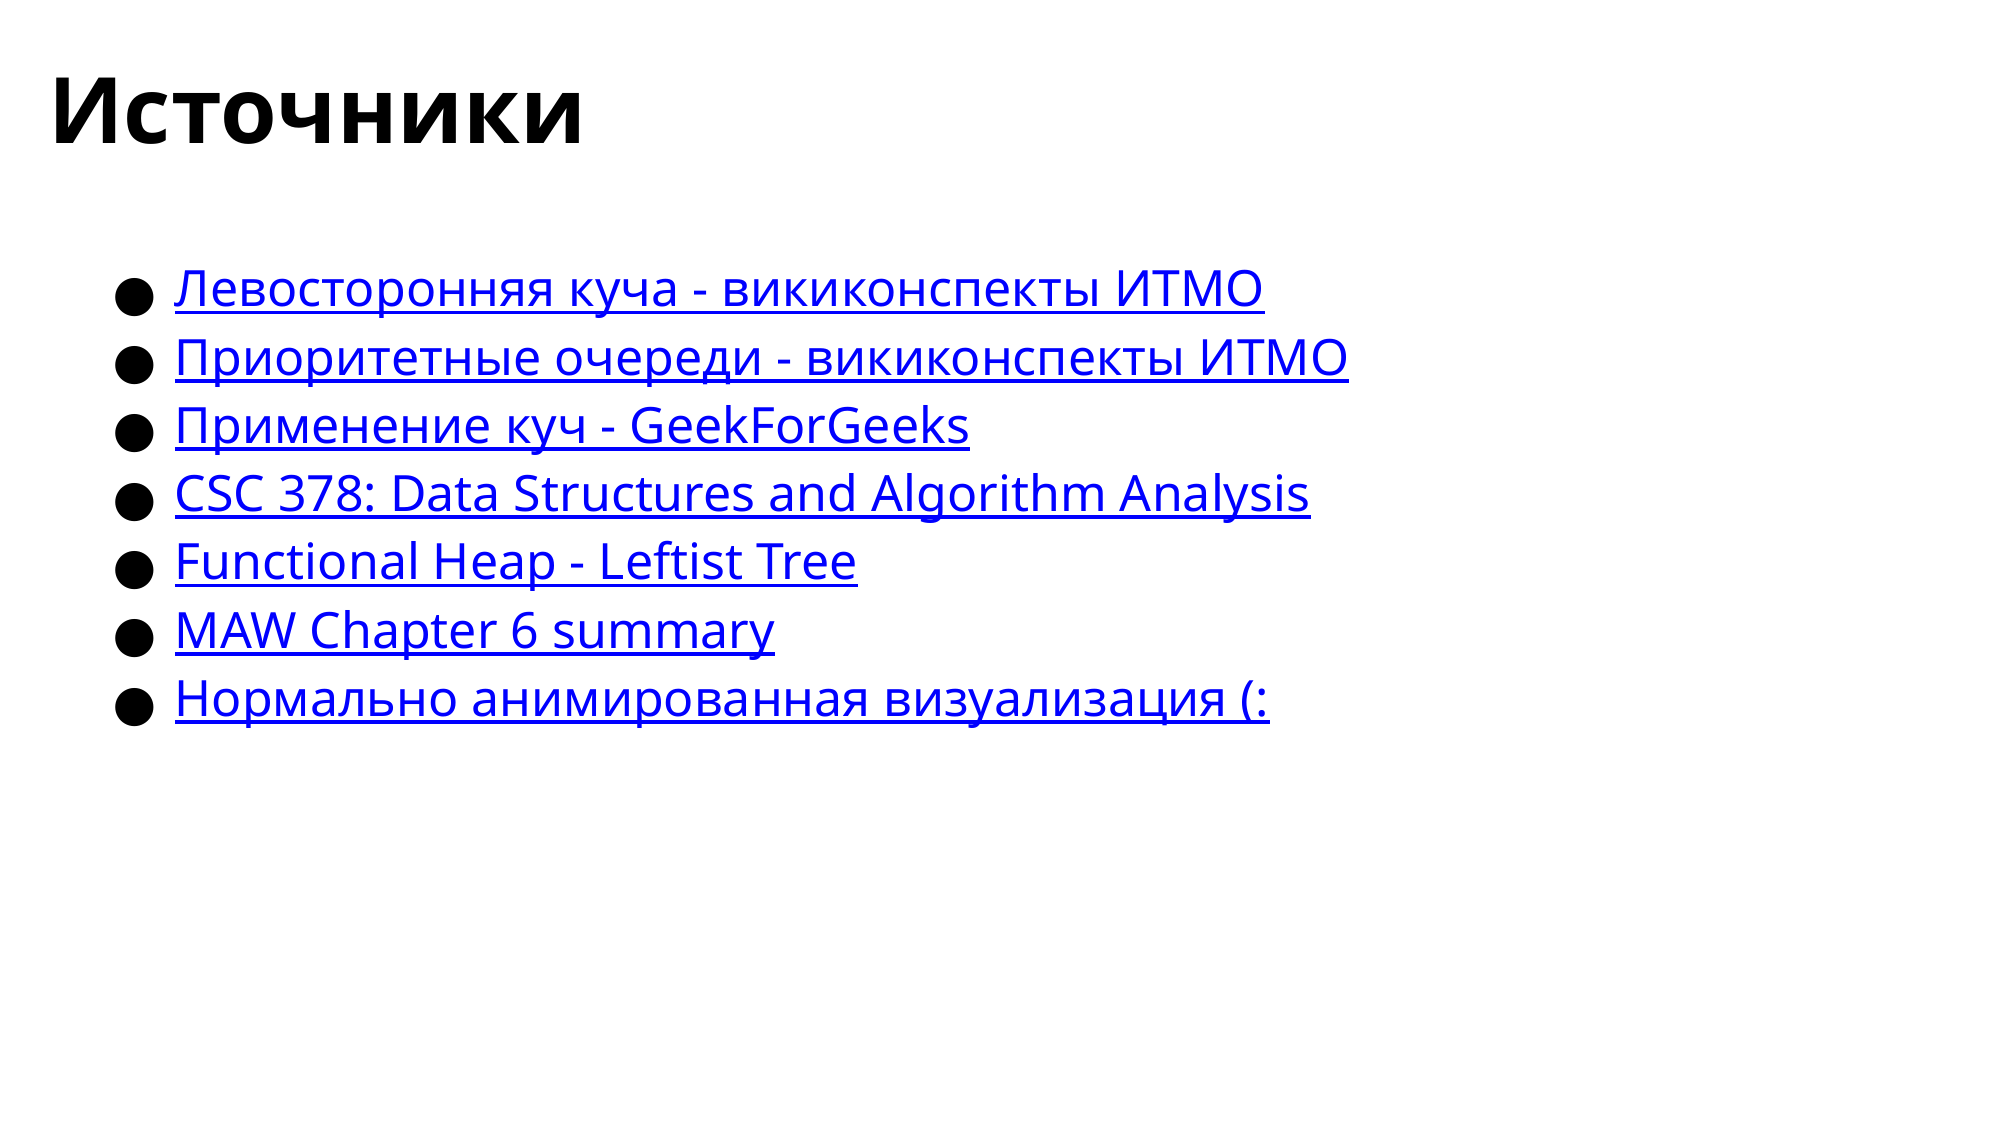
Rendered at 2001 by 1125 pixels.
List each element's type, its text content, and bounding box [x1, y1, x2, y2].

text_box Источники [33, 44, 875, 242]
text_box Левосторонняя куча - викиконспекты ИТМО Приоритетные очереди - викиконспекты ИТМО Применение куч - GeekForGeeks CSC 378: Data Structures and Algorithm Analysis Functional Heap - Leftist Tree MAW Chapter 6 summary Нормально анимированная визуализация (: [84, 241, 1849, 796]
